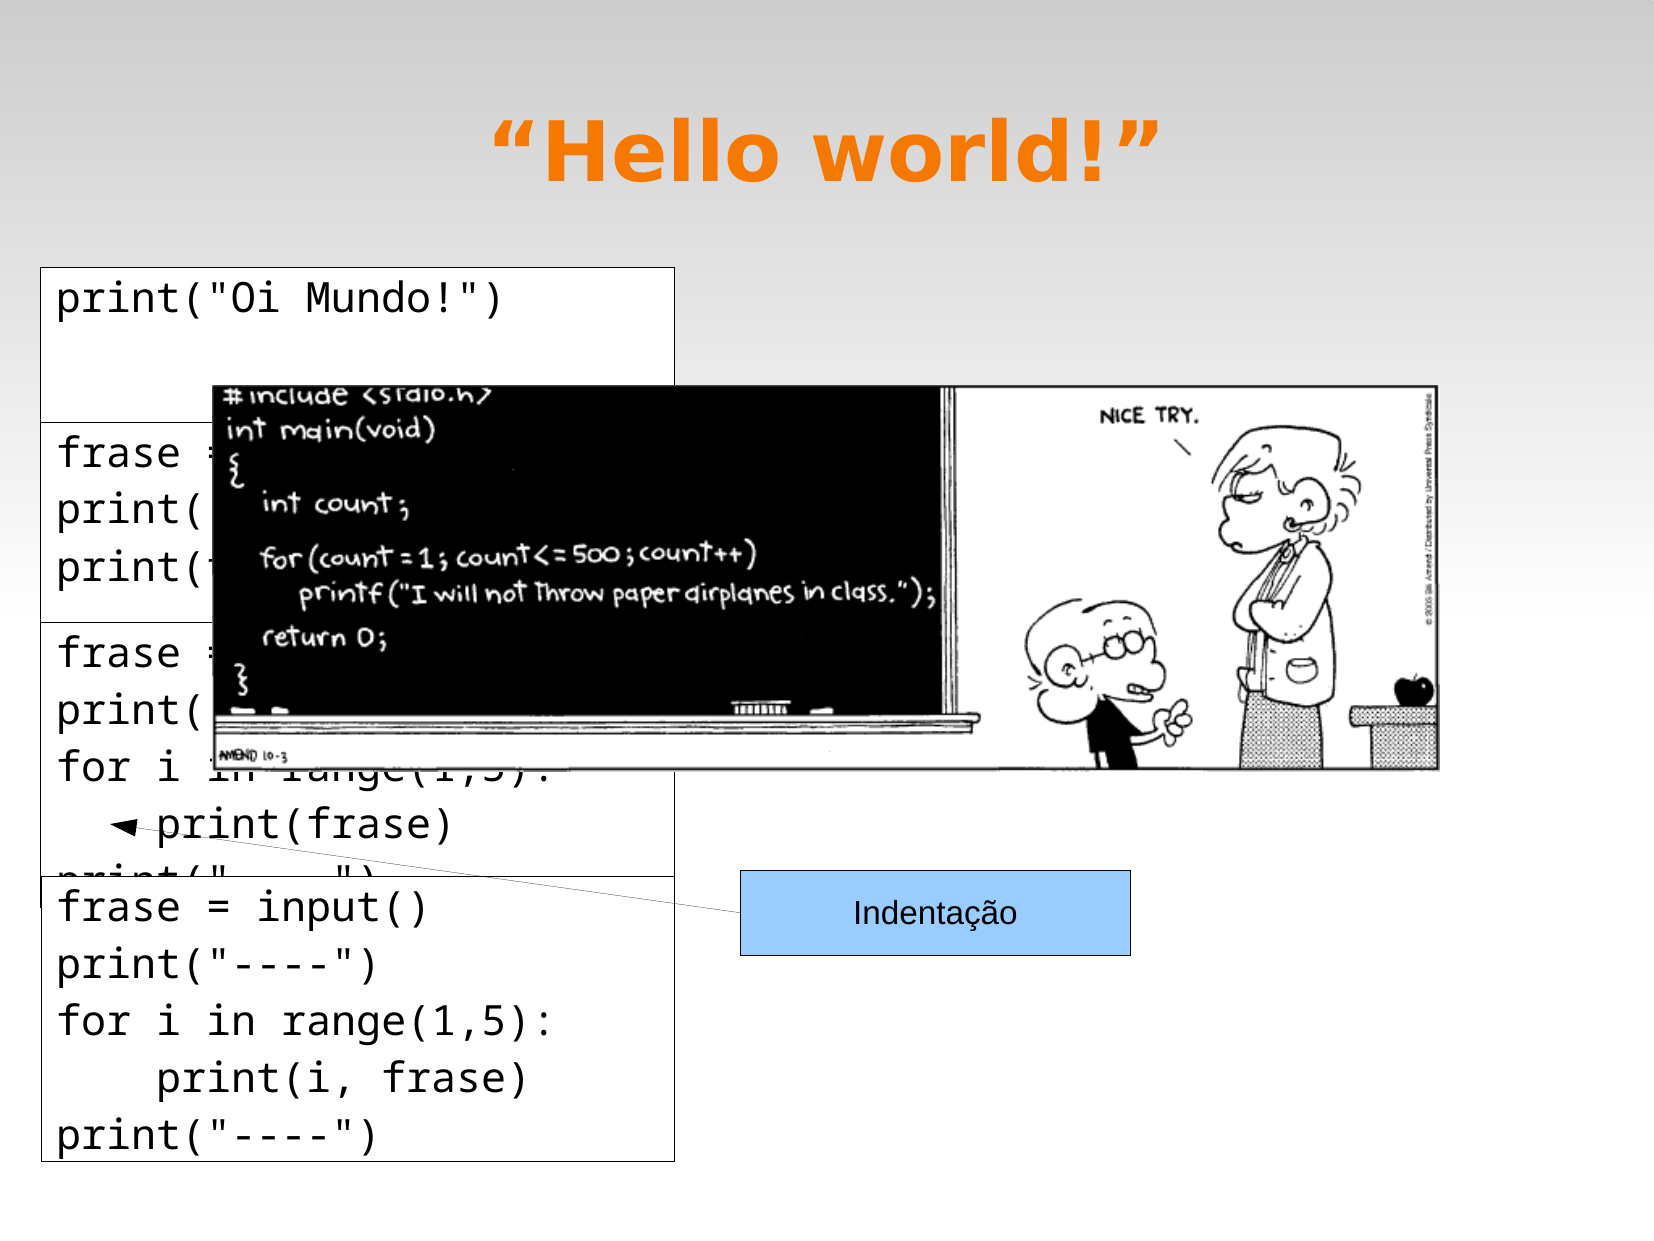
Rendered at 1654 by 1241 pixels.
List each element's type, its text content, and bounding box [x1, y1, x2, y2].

text_box Indentação [740, 870, 1131, 956]
text_box print("Oi Mundo!") [40, 275, 675, 422]
title “Hello world!” [82, 49, 1571, 257]
text_box frase = input() print("----") for i in range(1,5): print(frase) print("----") [40, 644, 675, 887]
text_box frase = input() print("----") print(frase) [40, 439, 212, 622]
picture [212, 385, 1440, 772]
text_box frase = input() print("----") for i in range(1,5): print(i, frase) print("----") [41, 898, 675, 1141]
